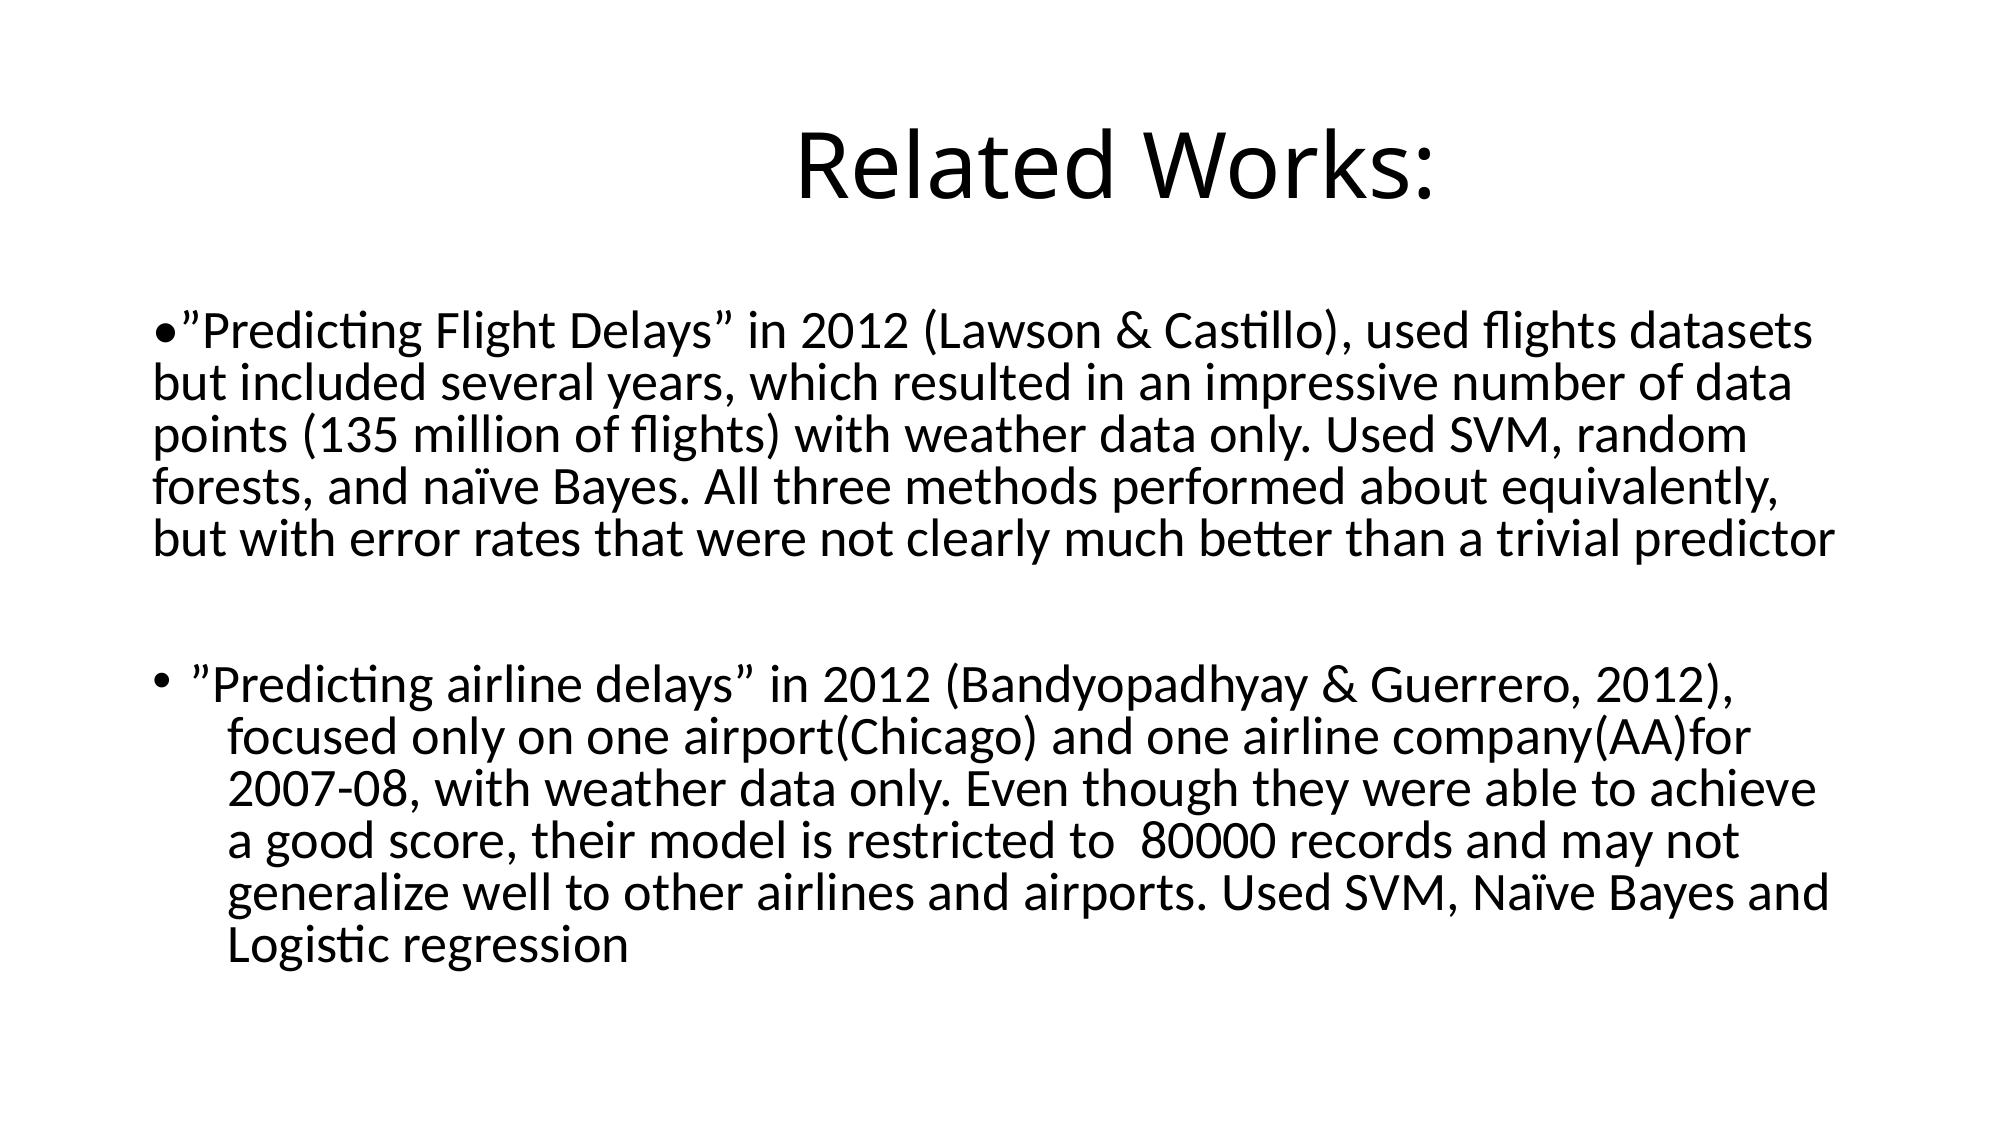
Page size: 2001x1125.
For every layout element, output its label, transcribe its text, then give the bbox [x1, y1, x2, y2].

title Related Works: [137, 59, 1863, 278]
list •”Predicting Flight Delays” in 2012 (Lawson & Castillo), used flights datasets but included several years, which resulted in an impressive number of data points (135 million of flights) with weather data only. Used SVM, random forests, and naïve Bayes. All three methods performed about equivalently, but with error rates that were not clearly much better than a trivial predictor ”Predicting airline delays” in 2012 (Bandyopadhyay & Guerrero, 2012), focused only on one airport(Chicago) and one airline company(AA)for 2007-08, with weather data only. Even though they were able to achieve a good score, their model is restricted to 80000 records and may not generalize well to other airlines and airports. Used SVM, Naïve Bayes and Logistic regression [137, 299, 1863, 1051]
